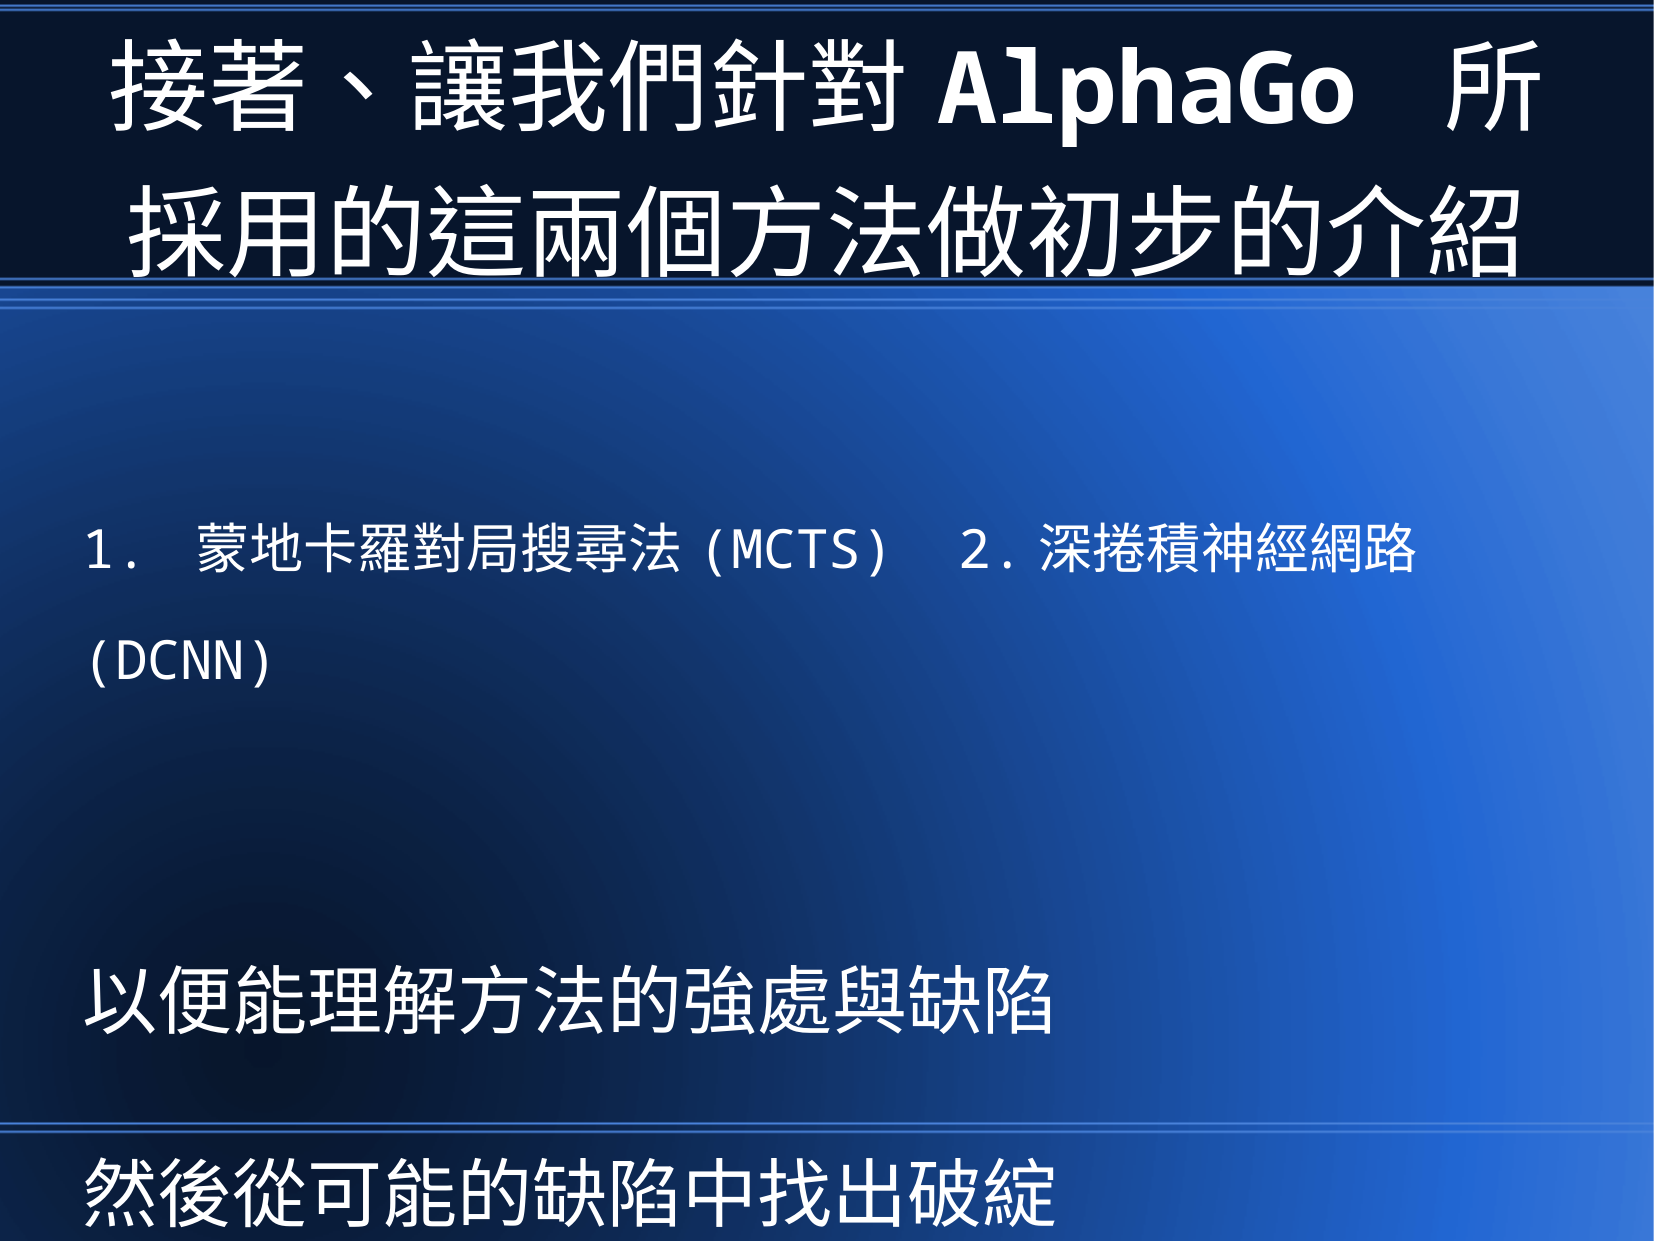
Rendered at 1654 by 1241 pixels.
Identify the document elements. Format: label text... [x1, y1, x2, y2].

list 1. 蒙地卡羅對局搜尋法(MCTS) 2.深捲積神經網路(DCNN) 以便能理解方法的強處與缺陷 然後從可能的缺陷中找出破綻 [82, 355, 1571, 1241]
picture [0, 0, 1654, 1241]
title 接著、讓我們針對AlphaGo 所採用的這兩個方法做初步的介紹 [82, 32, 1571, 273]
